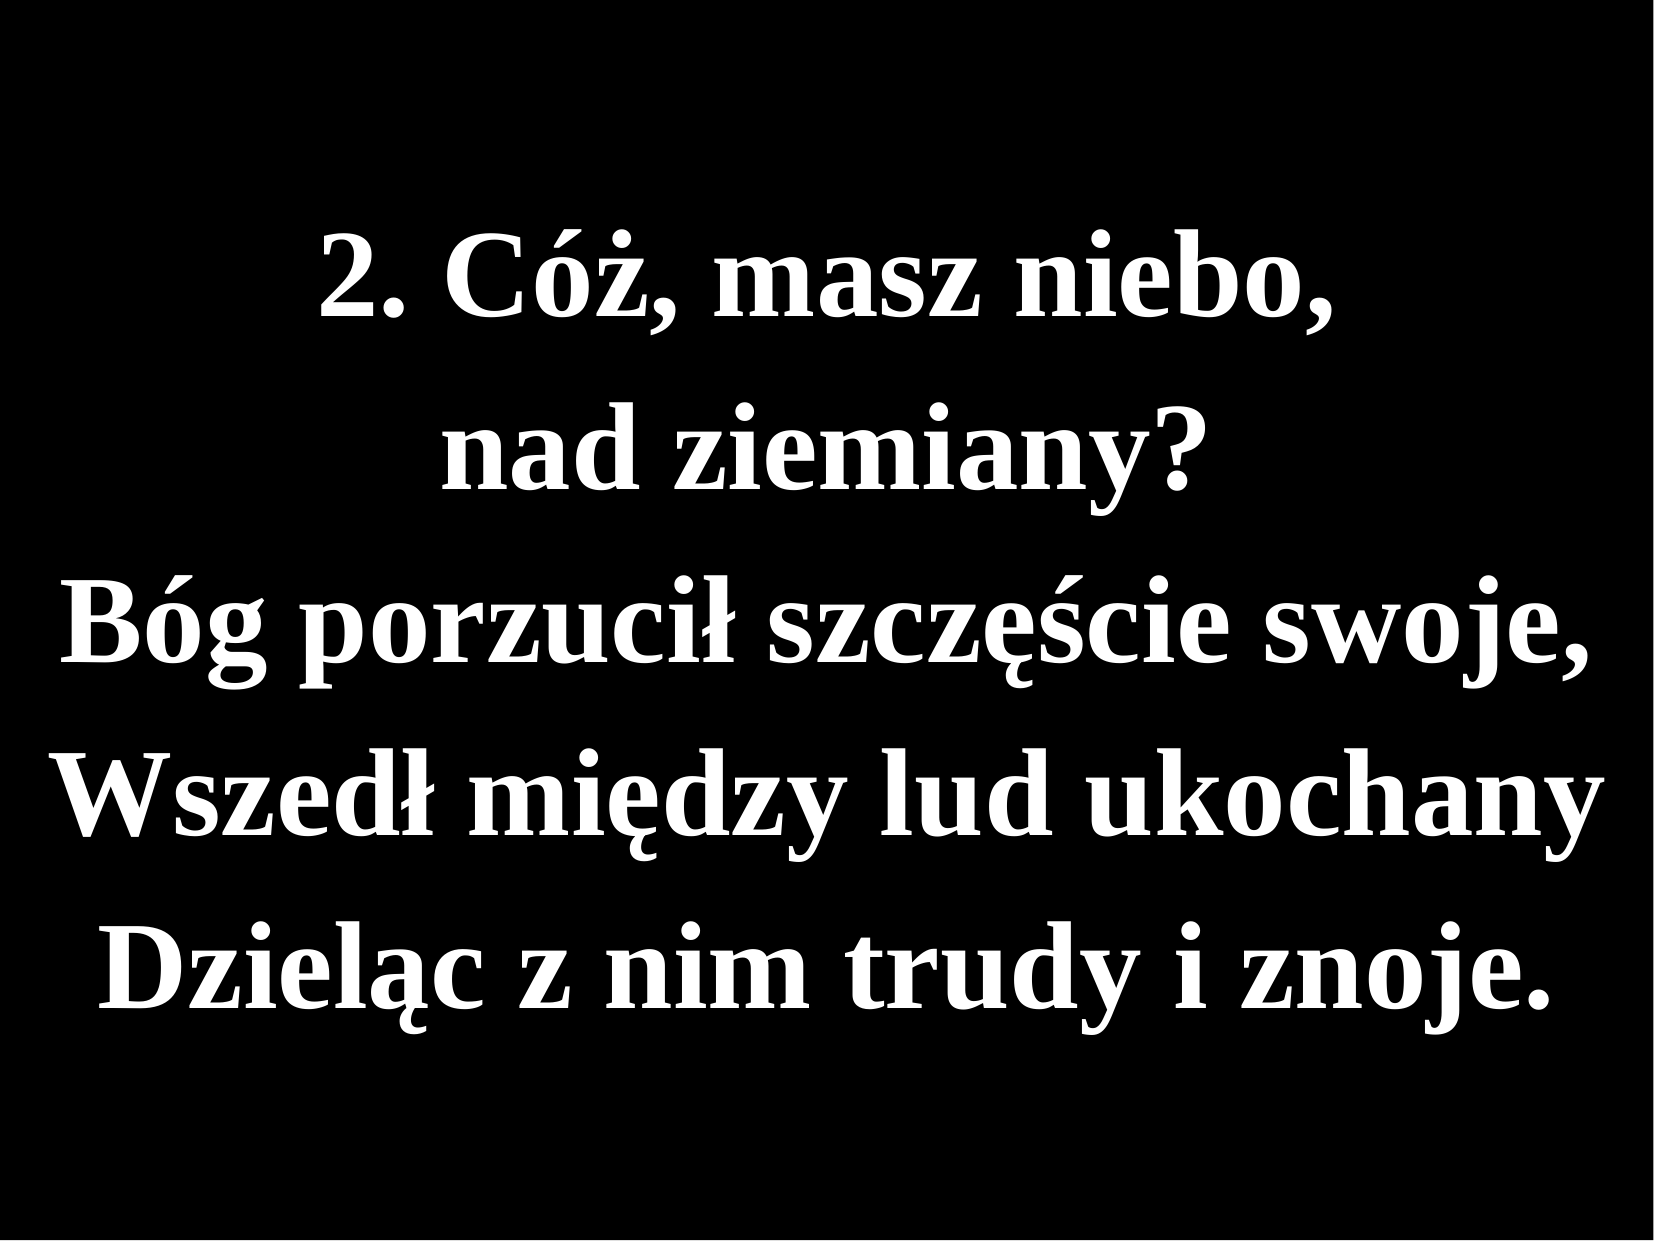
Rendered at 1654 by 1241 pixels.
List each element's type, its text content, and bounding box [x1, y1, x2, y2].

title 2. Cóż, masz niebo, ppp nad ziemiany? ppp Bóg porzucił szczęście swoje, ppp Wszedł między lud ukochany ppp Dzieląc z nim trudy i znoje. [0, 0, 1654, 1241]
